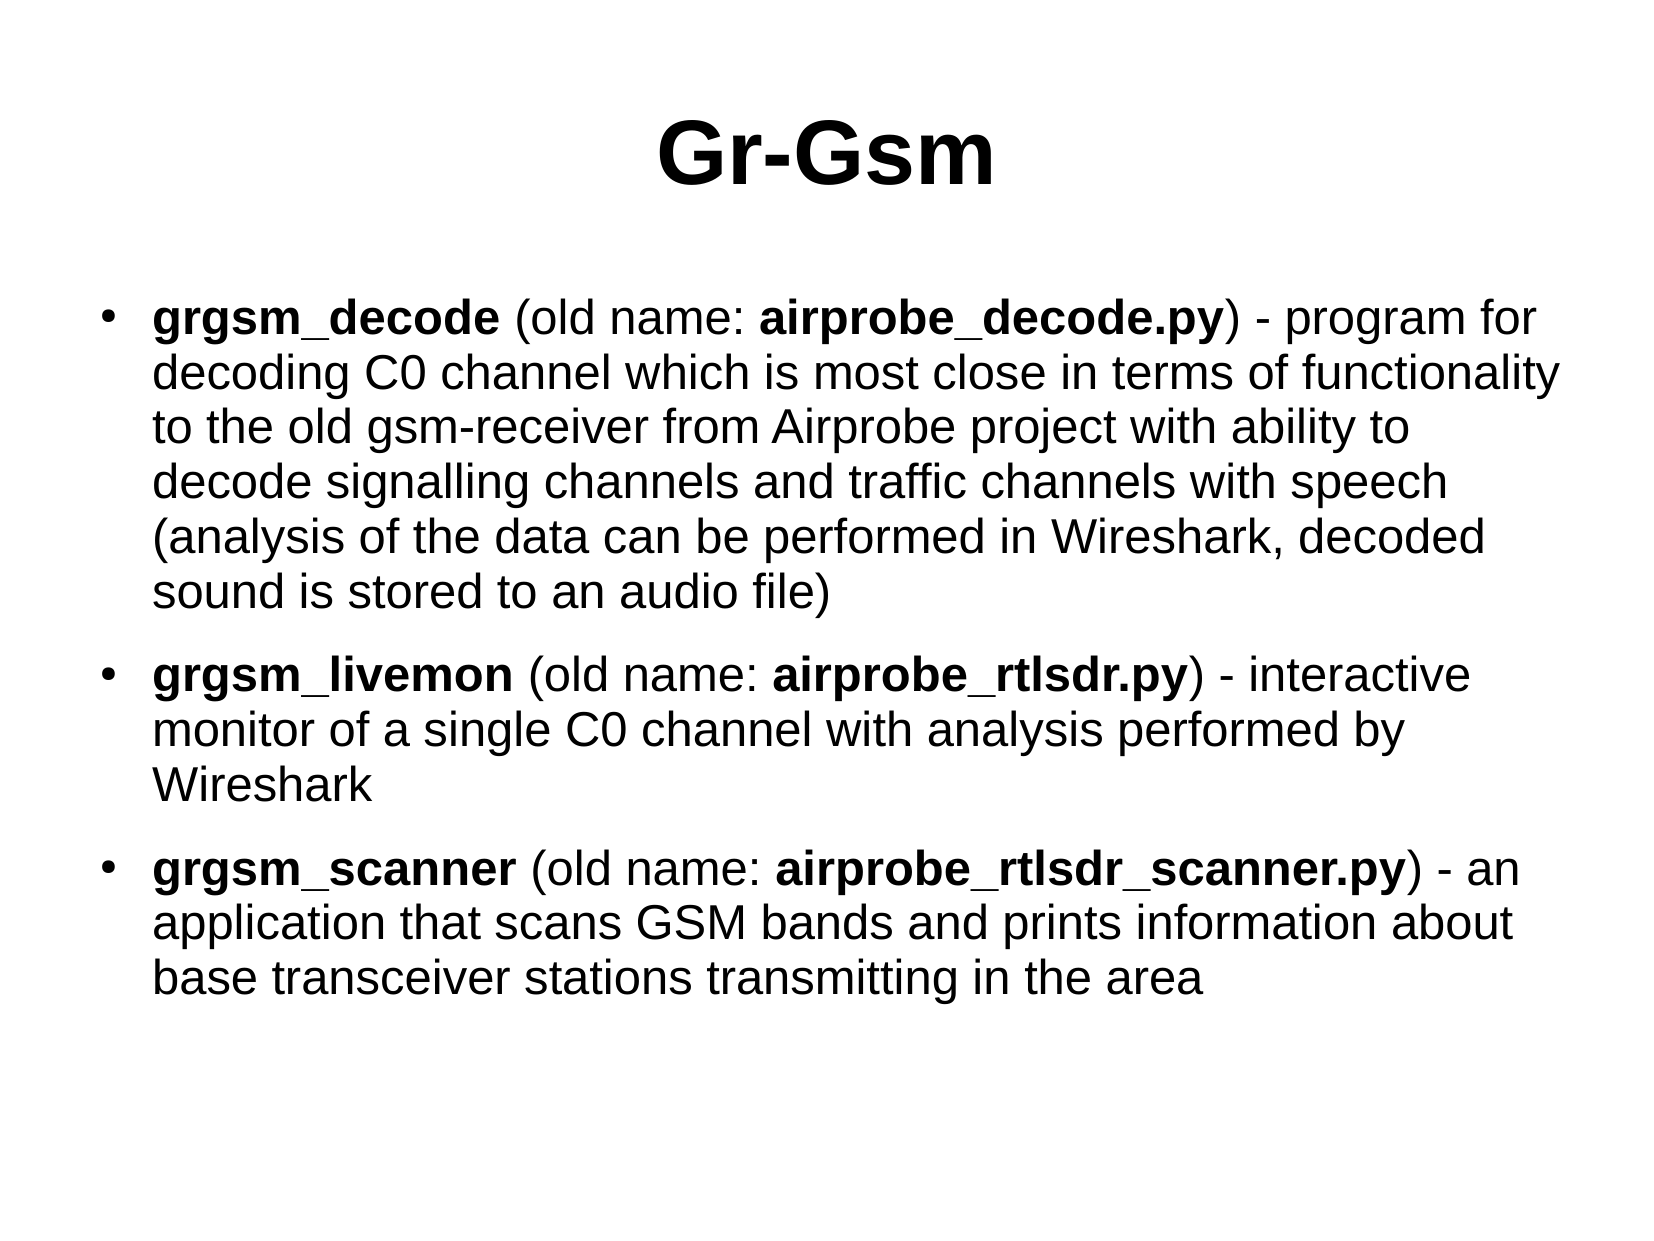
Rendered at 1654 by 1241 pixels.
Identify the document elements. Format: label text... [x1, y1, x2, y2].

title Gr-Gsm [82, 49, 1571, 257]
list grgsm_decode (old name: airprobe_decode.py) - program for decoding C0 channel which is most close in terms of functionality to the old gsm-receiver from Airprobe project with ability to decode signalling channels and traffic channels with speech (analysis of the data can be performed in Wireshark, decoded sound is stored to an audio file) grgsm_livemon (old name: airprobe_rtlsdr.py) - interactive monitor of a single C0 channel with analysis performed by Wireshark grgsm_scanner (old name: airprobe_rtlsdr_scanner.py) - an application that scans GSM bands and prints information about base transceiver stations transmitting in the area [82, 290, 1571, 1010]
